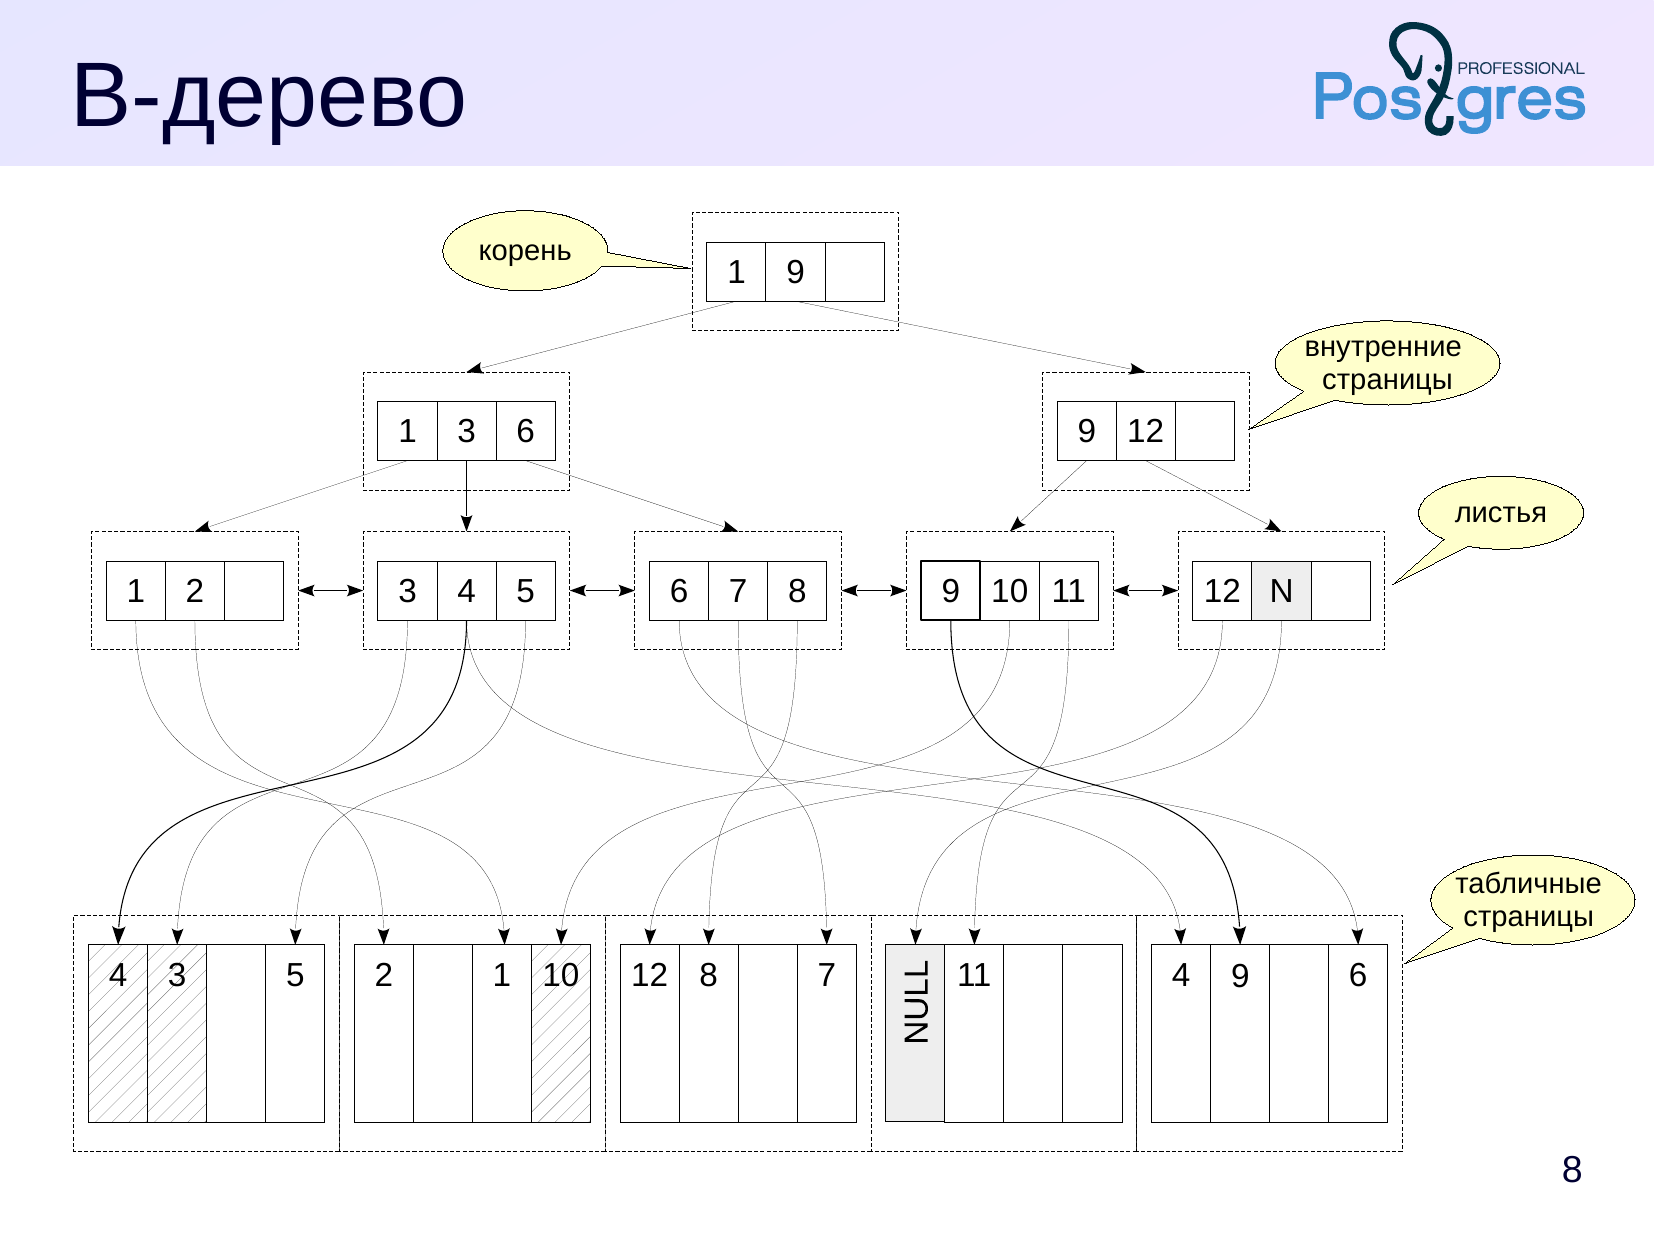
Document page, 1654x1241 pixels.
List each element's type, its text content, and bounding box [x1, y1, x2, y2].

text_box [1055, 461, 1201, 491]
text_box листья [1392, 476, 1584, 585]
text_box 2 [165, 561, 224, 621]
text_box [1220, 621, 1281, 650]
text_box 11 [1039, 561, 1099, 621]
text_box 5 [265, 944, 325, 1123]
text_box 3 [437, 401, 496, 461]
text_box [467, 461, 570, 491]
text_box [363, 372, 570, 475]
text_box [91, 531, 299, 650]
text_box 4 [88, 944, 148, 1123]
text_box [634, 531, 842, 650]
text_box 7 [708, 561, 767, 621]
text_box 1 [706, 242, 765, 302]
text_box 8 [767, 561, 827, 621]
text_box 10 [531, 944, 591, 1123]
text_box [952, 621, 1009, 650]
text_box 10 [980, 561, 1039, 621]
text_box [680, 621, 738, 650]
text_box [136, 621, 195, 650]
text_box [467, 621, 525, 650]
text_box [363, 461, 466, 491]
text_box 9 [1057, 401, 1116, 461]
text_box внутренние страницы [1248, 320, 1501, 430]
text_box [466, 640, 470, 650]
text_box 12 [1192, 561, 1251, 621]
text_box [503, 915, 563, 944]
text_box 4 [1151, 944, 1210, 1123]
text_box 11 [944, 944, 1003, 1123]
text_box 2 [354, 944, 413, 1123]
text_box 9 [921, 561, 980, 621]
text_box 3 [377, 561, 437, 621]
text_box [1008, 621, 1068, 650]
text_box 1 [106, 561, 165, 621]
text_box 9 [765, 242, 825, 302]
text_box 7 [797, 944, 857, 1123]
text_box [407, 621, 465, 650]
text_box 5 [496, 561, 556, 621]
text_box [1042, 372, 1250, 491]
text_box [73, 915, 1403, 1152]
text_box [363, 531, 570, 650]
text_box табличные страницы [1404, 855, 1636, 964]
text_box [692, 302, 899, 331]
title B-дерево [70, 43, 1241, 147]
text_box [906, 531, 1114, 650]
text_box [739, 621, 797, 650]
text_box 6 [649, 561, 708, 621]
text_box [1178, 531, 1385, 650]
text_box 12 [1116, 401, 1175, 461]
text_box 1 [472, 944, 531, 1123]
text_box 1 [377, 401, 437, 461]
text_box N [1251, 561, 1311, 621]
text_box [692, 212, 899, 321]
text_box 4 [437, 561, 496, 621]
text_box корень [442, 210, 691, 291]
text_box NULL [885, 944, 944, 1122]
text_box 12 [620, 944, 679, 1123]
text_box 9 [1210, 944, 1269, 1123]
text_box 6 [496, 401, 556, 461]
text_box 3 [148, 944, 206, 1123]
text_box 6 [1328, 944, 1388, 1123]
text_box 8 [679, 944, 738, 1123]
